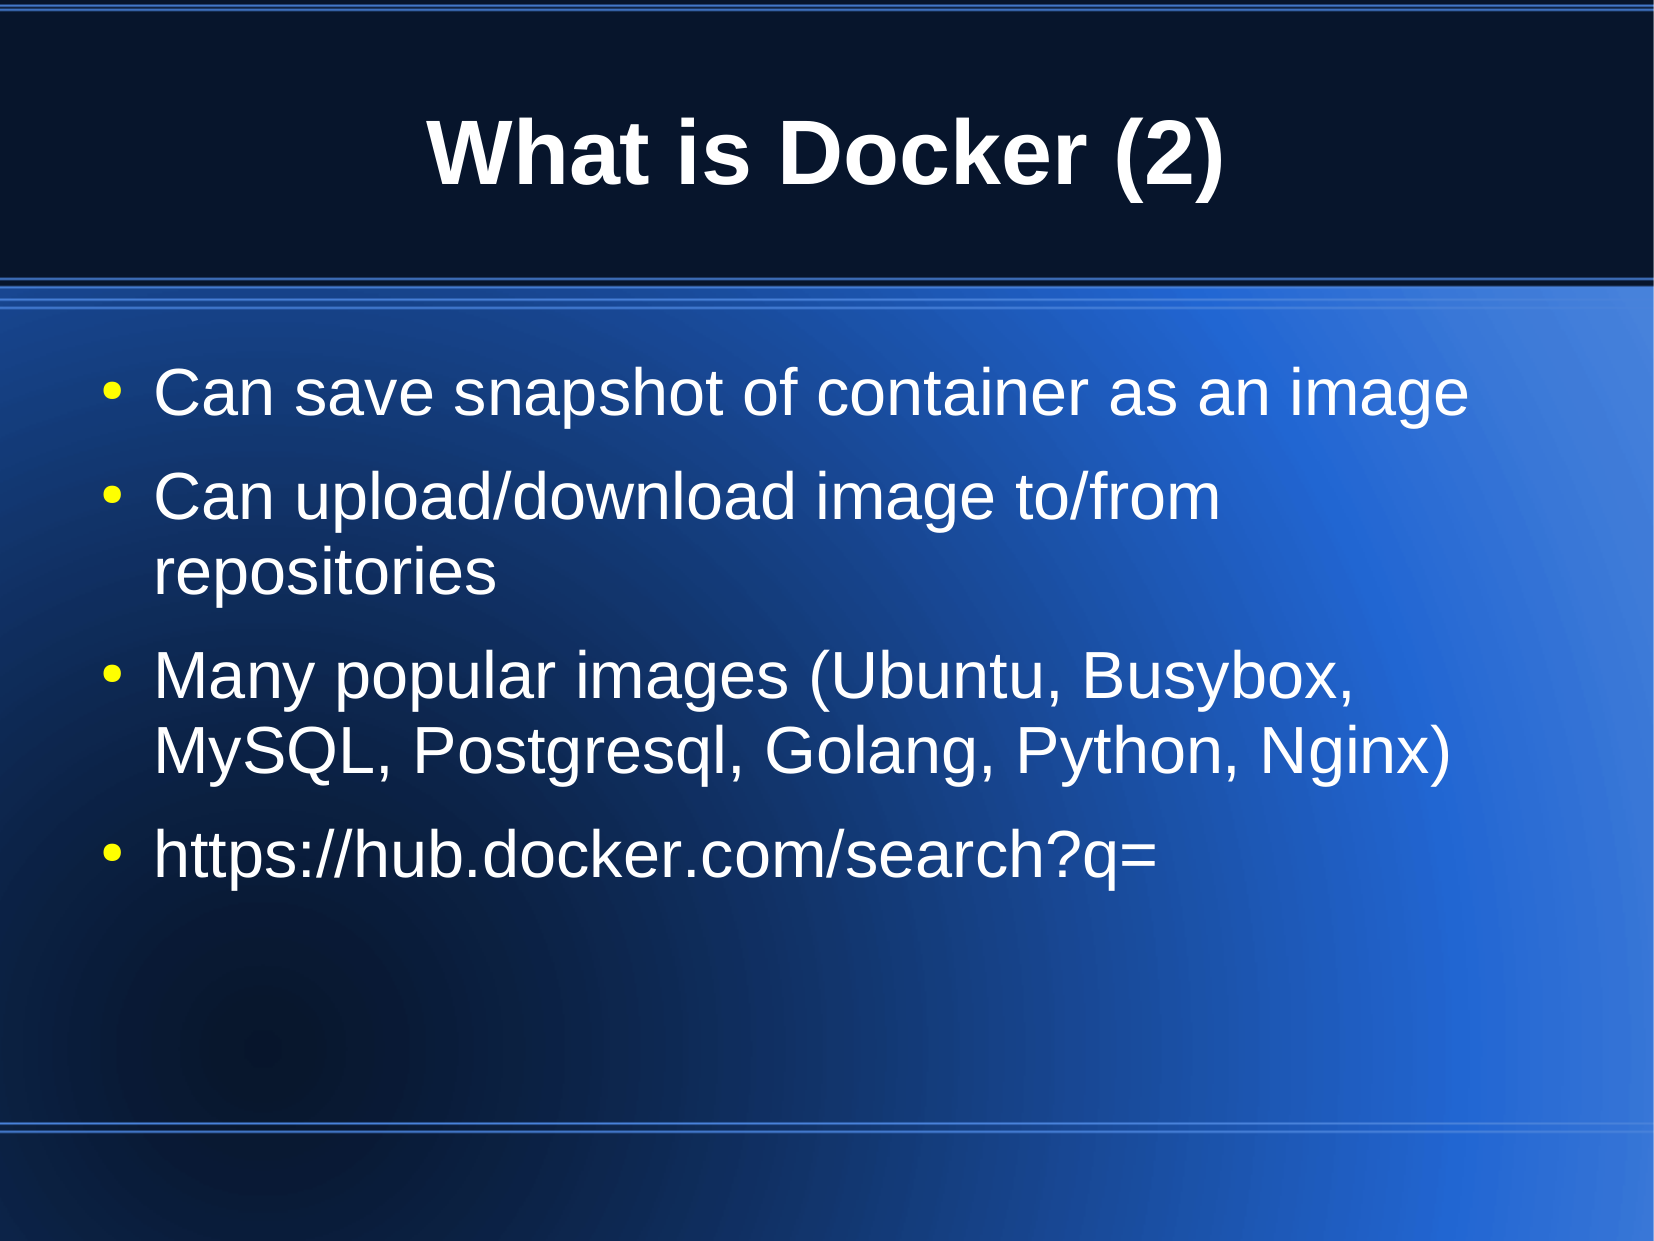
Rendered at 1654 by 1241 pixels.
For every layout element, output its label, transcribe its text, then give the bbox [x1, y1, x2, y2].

picture [0, 0, 1654, 1241]
list Can save snapshot of container as an image Can upload/download image to/from repositories Many popular images (Ubuntu, Busybox, MySQL, Postgresql, Golang, Python, Nginx) https://hub.docker.com/search?q= [82, 355, 1571, 1058]
title What is Docker (2) [82, 49, 1571, 257]
